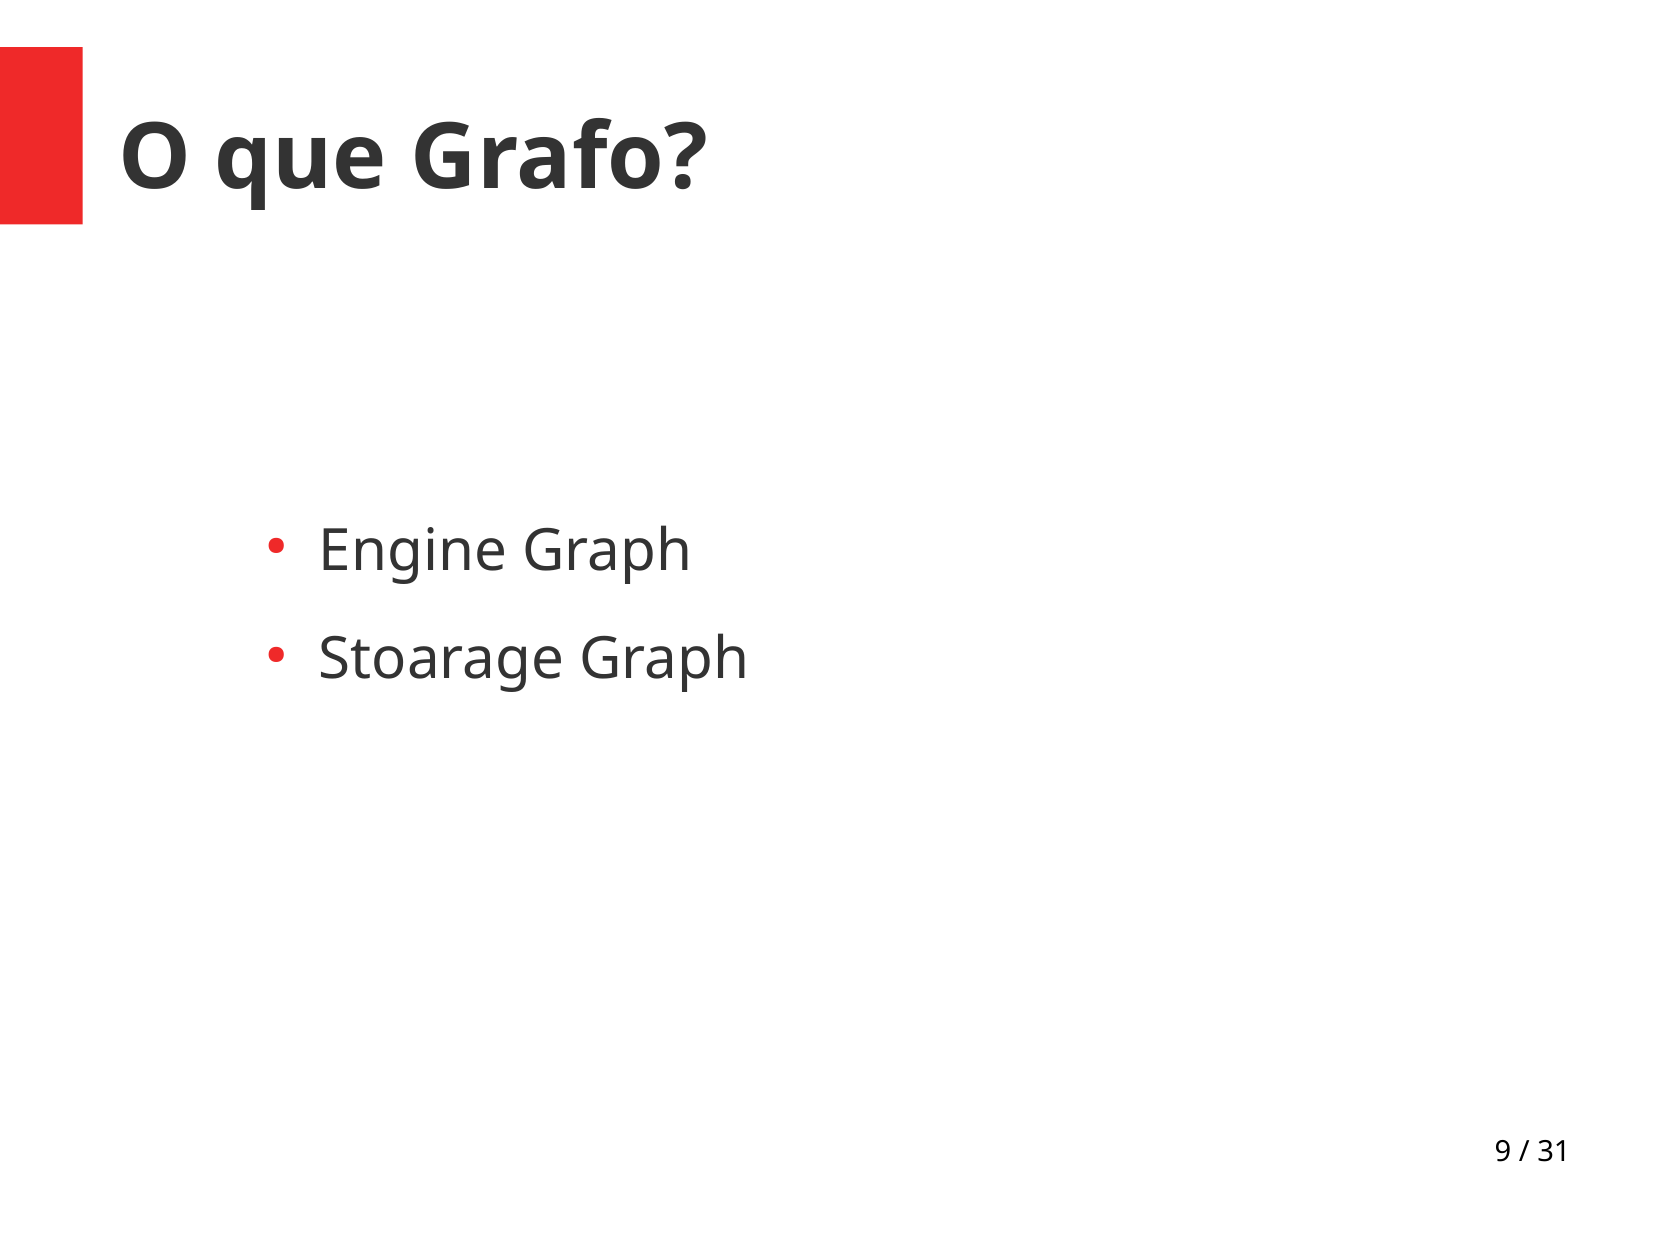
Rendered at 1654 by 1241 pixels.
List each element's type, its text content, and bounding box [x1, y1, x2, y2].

title O que Grafo? [118, 49, 1571, 257]
list Engine Graph Stoarage Graph [248, 507, 1241, 733]
